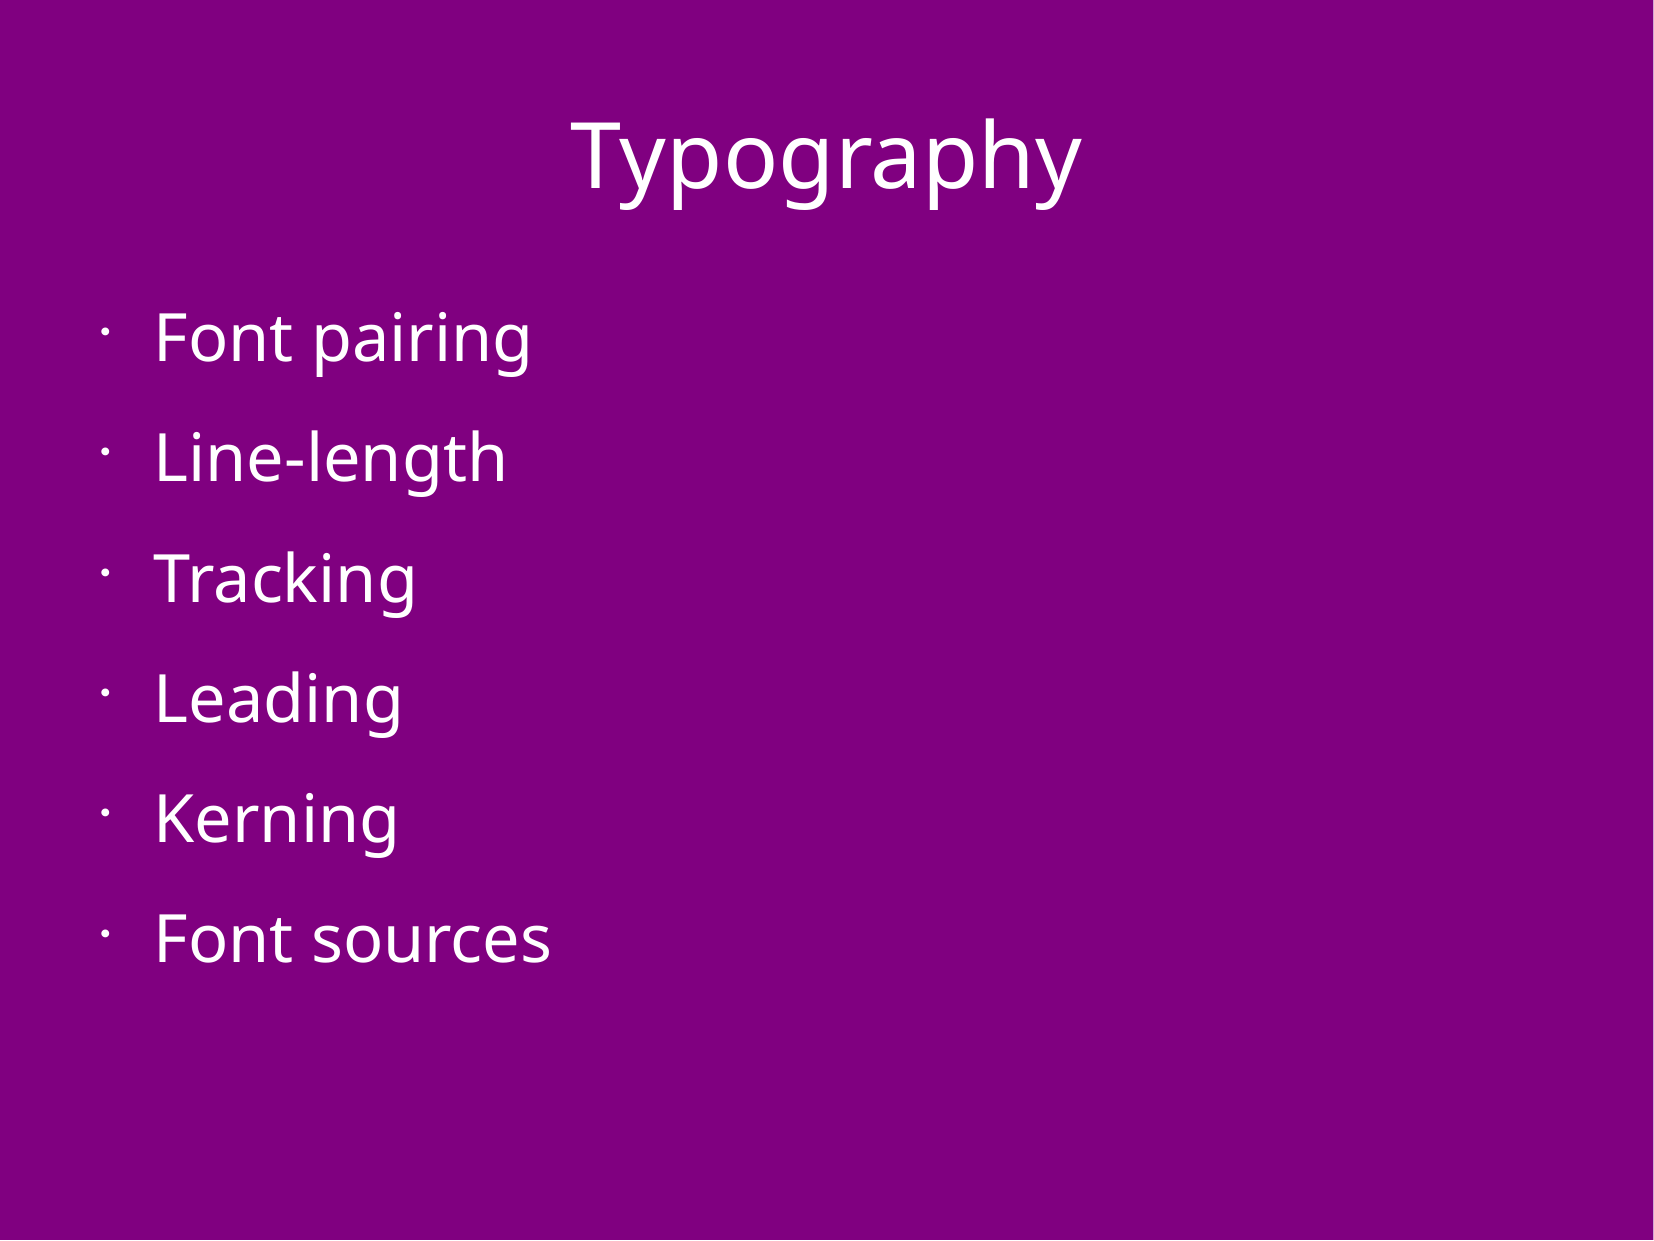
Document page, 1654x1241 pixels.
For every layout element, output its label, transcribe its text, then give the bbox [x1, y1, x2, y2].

title Typography [82, 49, 1571, 257]
list Font pairing Line-length Tracking Leading Kerning Font sources [82, 290, 1571, 1109]
